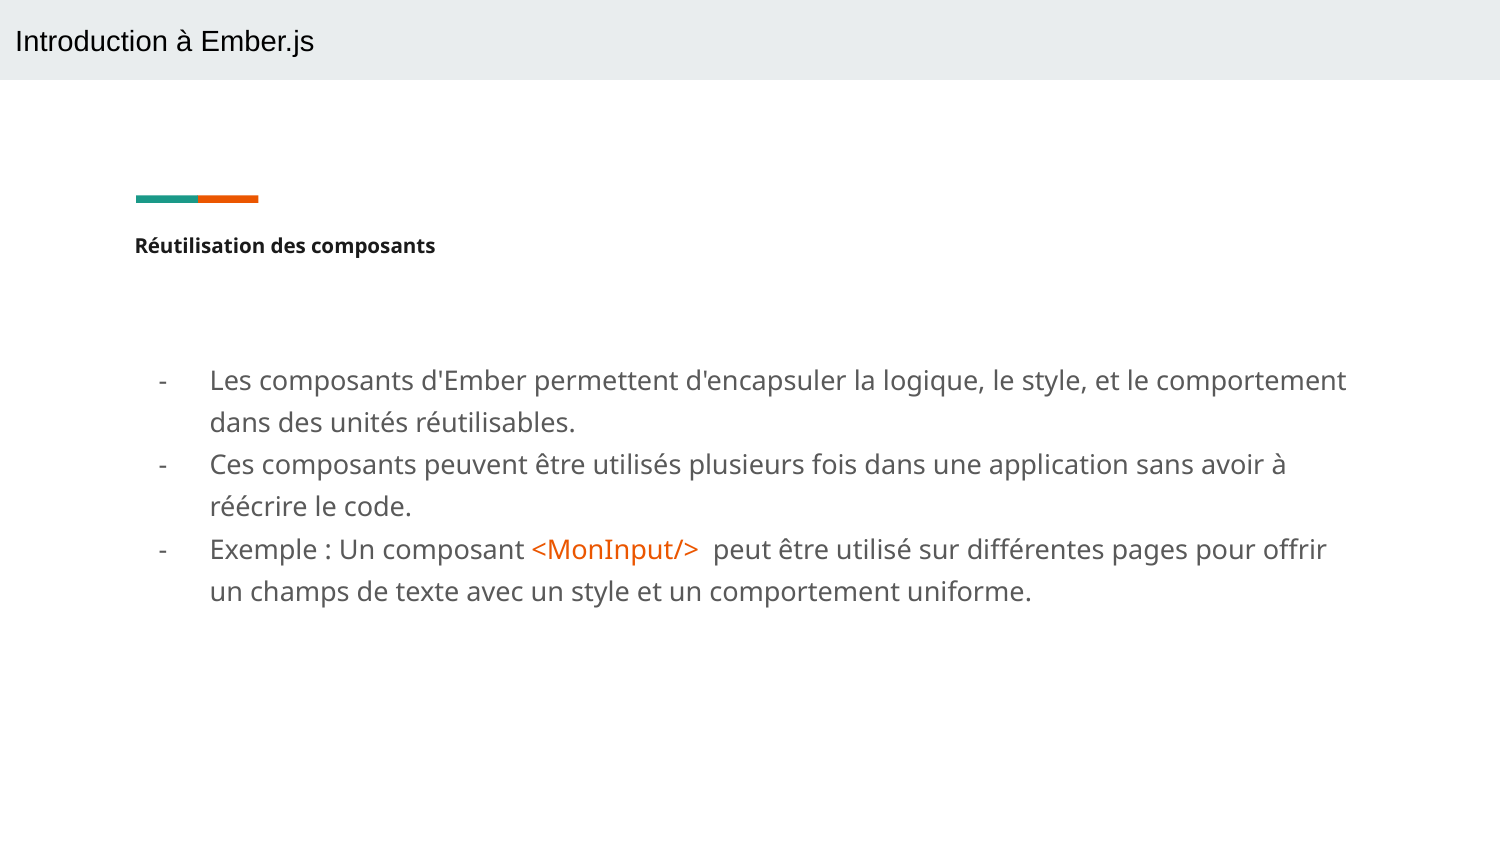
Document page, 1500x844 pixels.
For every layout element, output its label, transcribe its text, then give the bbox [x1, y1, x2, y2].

list Les composants d'Ember permettent d'encapsuler la logique, le style, et le comportement dans des unités réutilisables. Ces composants peuvent être utilisés plusieurs fois dans une application sans avoir à réécrire le code. Exemple : Un composant <MonInput/> peut être utilisé sur différentes pages pour offrir un champs de texte avec un style et un comportement uniforme. [119, 341, 1381, 712]
title Réutilisation des composants [119, 216, 1381, 305]
